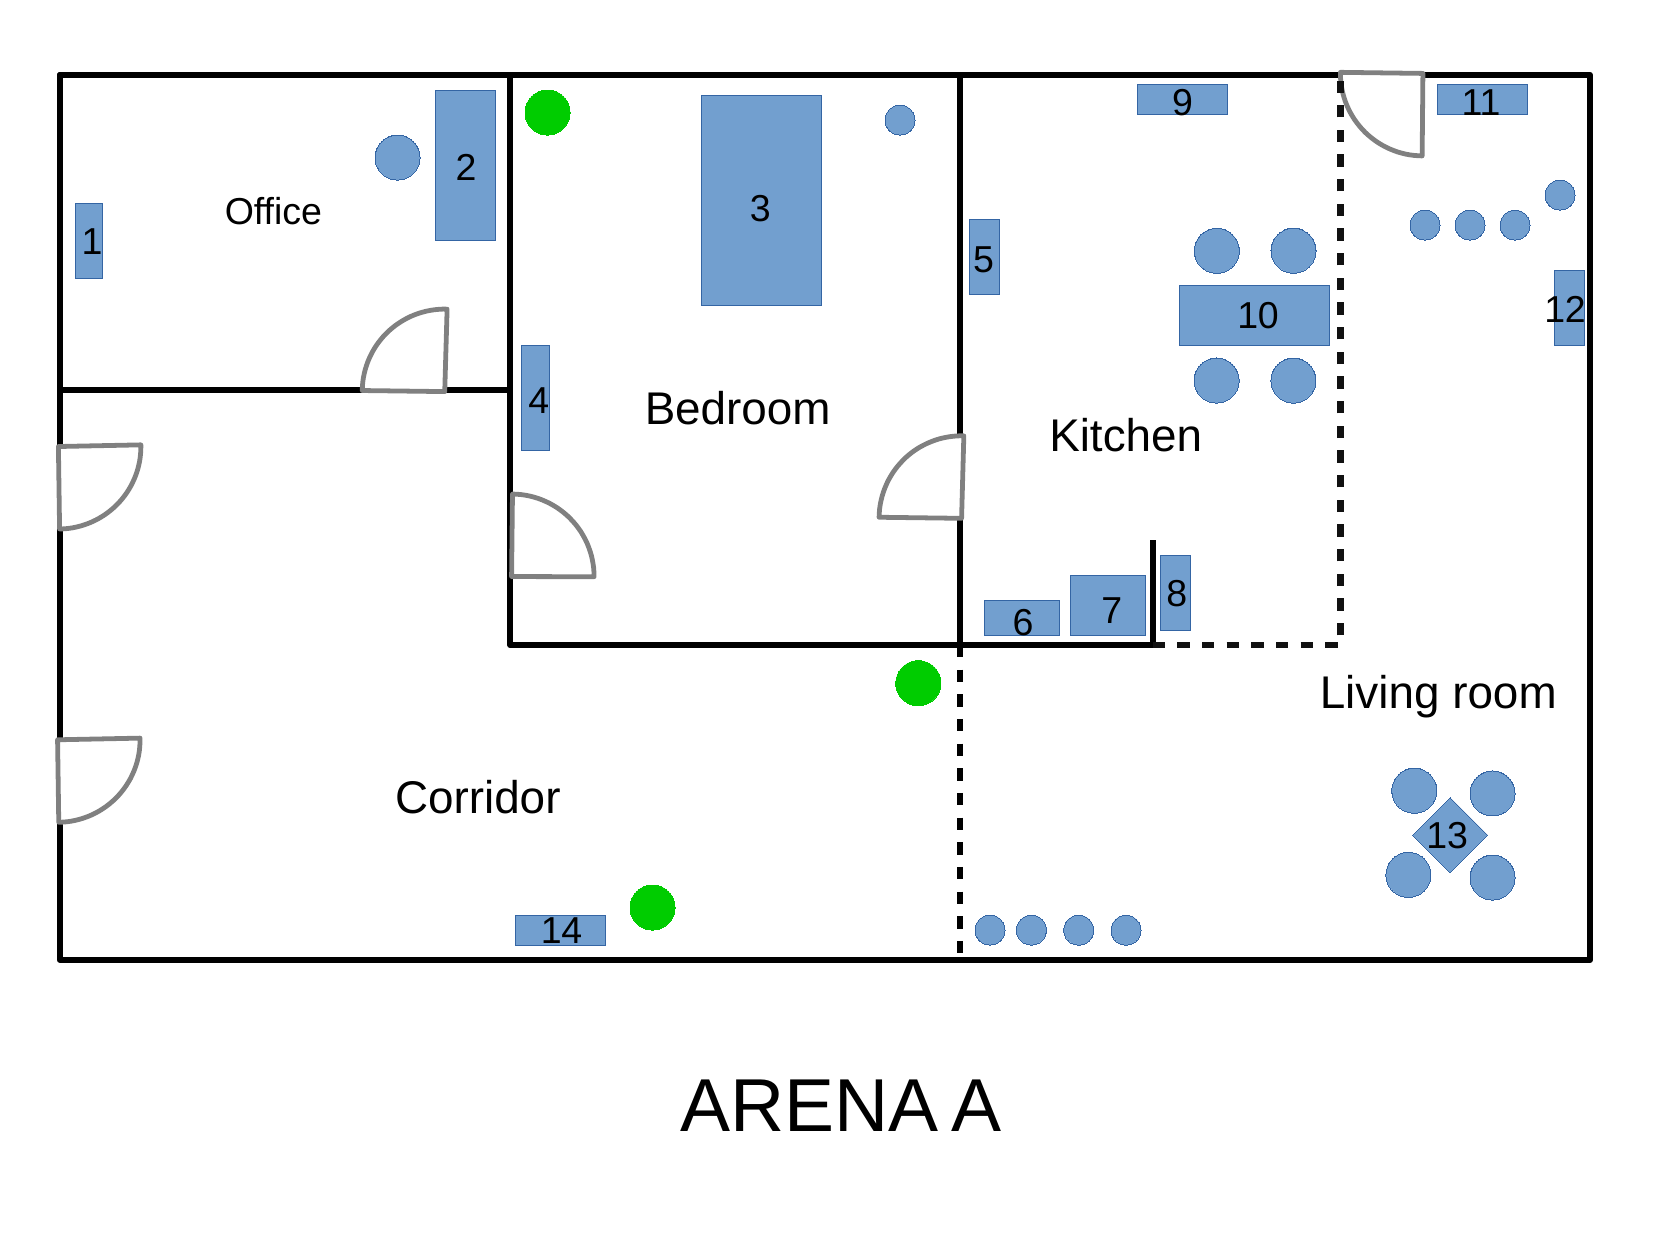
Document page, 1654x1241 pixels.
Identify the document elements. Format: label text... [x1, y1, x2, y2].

text_box 2 [440, 138, 492, 196]
text_box [57, 72, 1591, 961]
text_box ARENA A [665, 1055, 1071, 1155]
text_box 7 [1086, 582, 1137, 640]
text_box 13 [1411, 806, 1483, 864]
text_box 10 [1222, 287, 1294, 344]
text_box Kitchen [1034, 402, 1218, 469]
text_box 12 [1529, 281, 1601, 338]
text_box Bedroom [630, 375, 846, 442]
text_box Living room [1305, 660, 1572, 727]
text_box 3 [735, 180, 786, 238]
text_box 11 [1446, 74, 1519, 132]
text_box 14 [526, 902, 598, 960]
text_box 5 [958, 230, 1009, 288]
text_box Office [210, 183, 337, 241]
text_box 4 [513, 371, 565, 429]
text_box 1 [66, 213, 118, 271]
text_box 9 [1157, 74, 1208, 132]
text_box 8 [1151, 564, 1202, 622]
text_box 6 [997, 594, 1049, 651]
text_box Corridor [380, 765, 576, 832]
